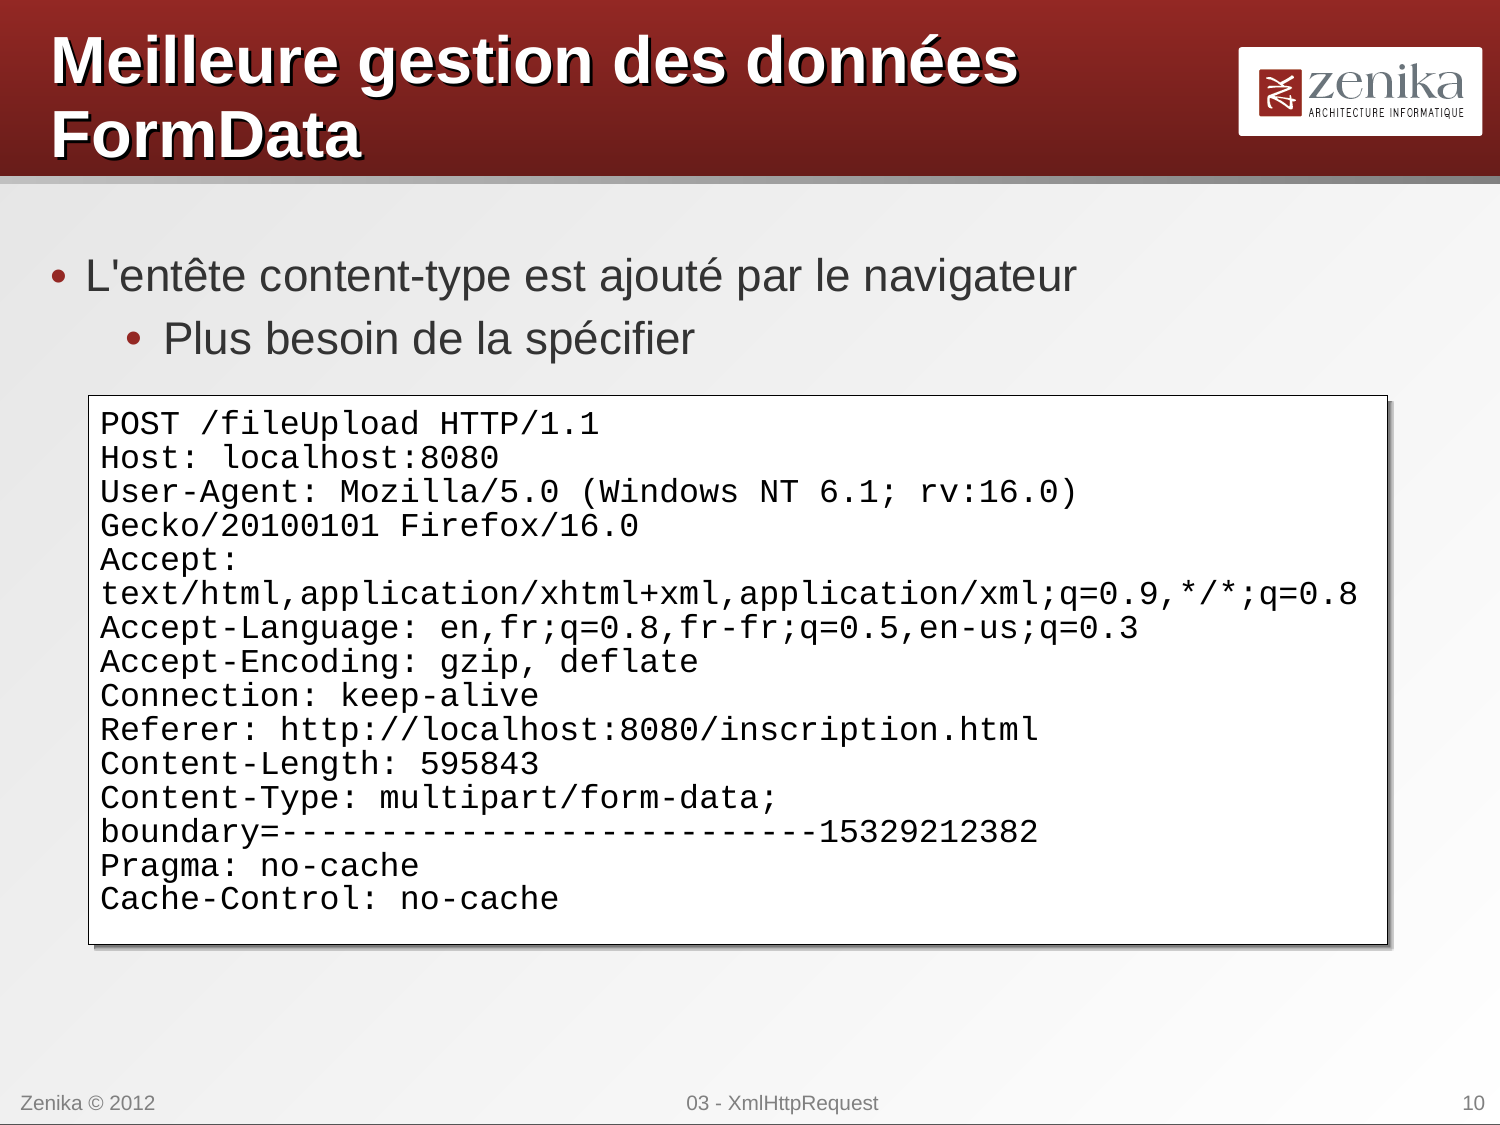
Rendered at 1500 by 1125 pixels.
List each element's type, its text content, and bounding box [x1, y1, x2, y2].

picture [1257, 58, 1464, 125]
title Meilleure gestion des données FormData [50, 15, 1206, 180]
list L'entête content-type est ajouté par le navigateur Plus besoin de la spécifier [50, 249, 1435, 1079]
text_box POST /fileUpload HTTP/1.1 Host: localhost:8080 User-Agent: Mozilla/5.0 (Windows NT 6.1; rv:16.0) Gecko/20100101 Firefox/16.0 Accept: text/html,application/xhtml+xml,application/xml;q=0.9,*/*;q=0.8 Accept-Language: en,fr;q=0.8,fr-fr;q=0.5,en-us;q=0.3 Accept-Encoding: gzip, deflate Connection: keep-alive Referer: http://localhost:8080/inscription.html Content-Length: 595843 Content-Type: multipart/form-data; boundary=---------------------------15329212382 Pragma: no-cache Cache-Control: no-cache [88, 395, 1388, 945]
